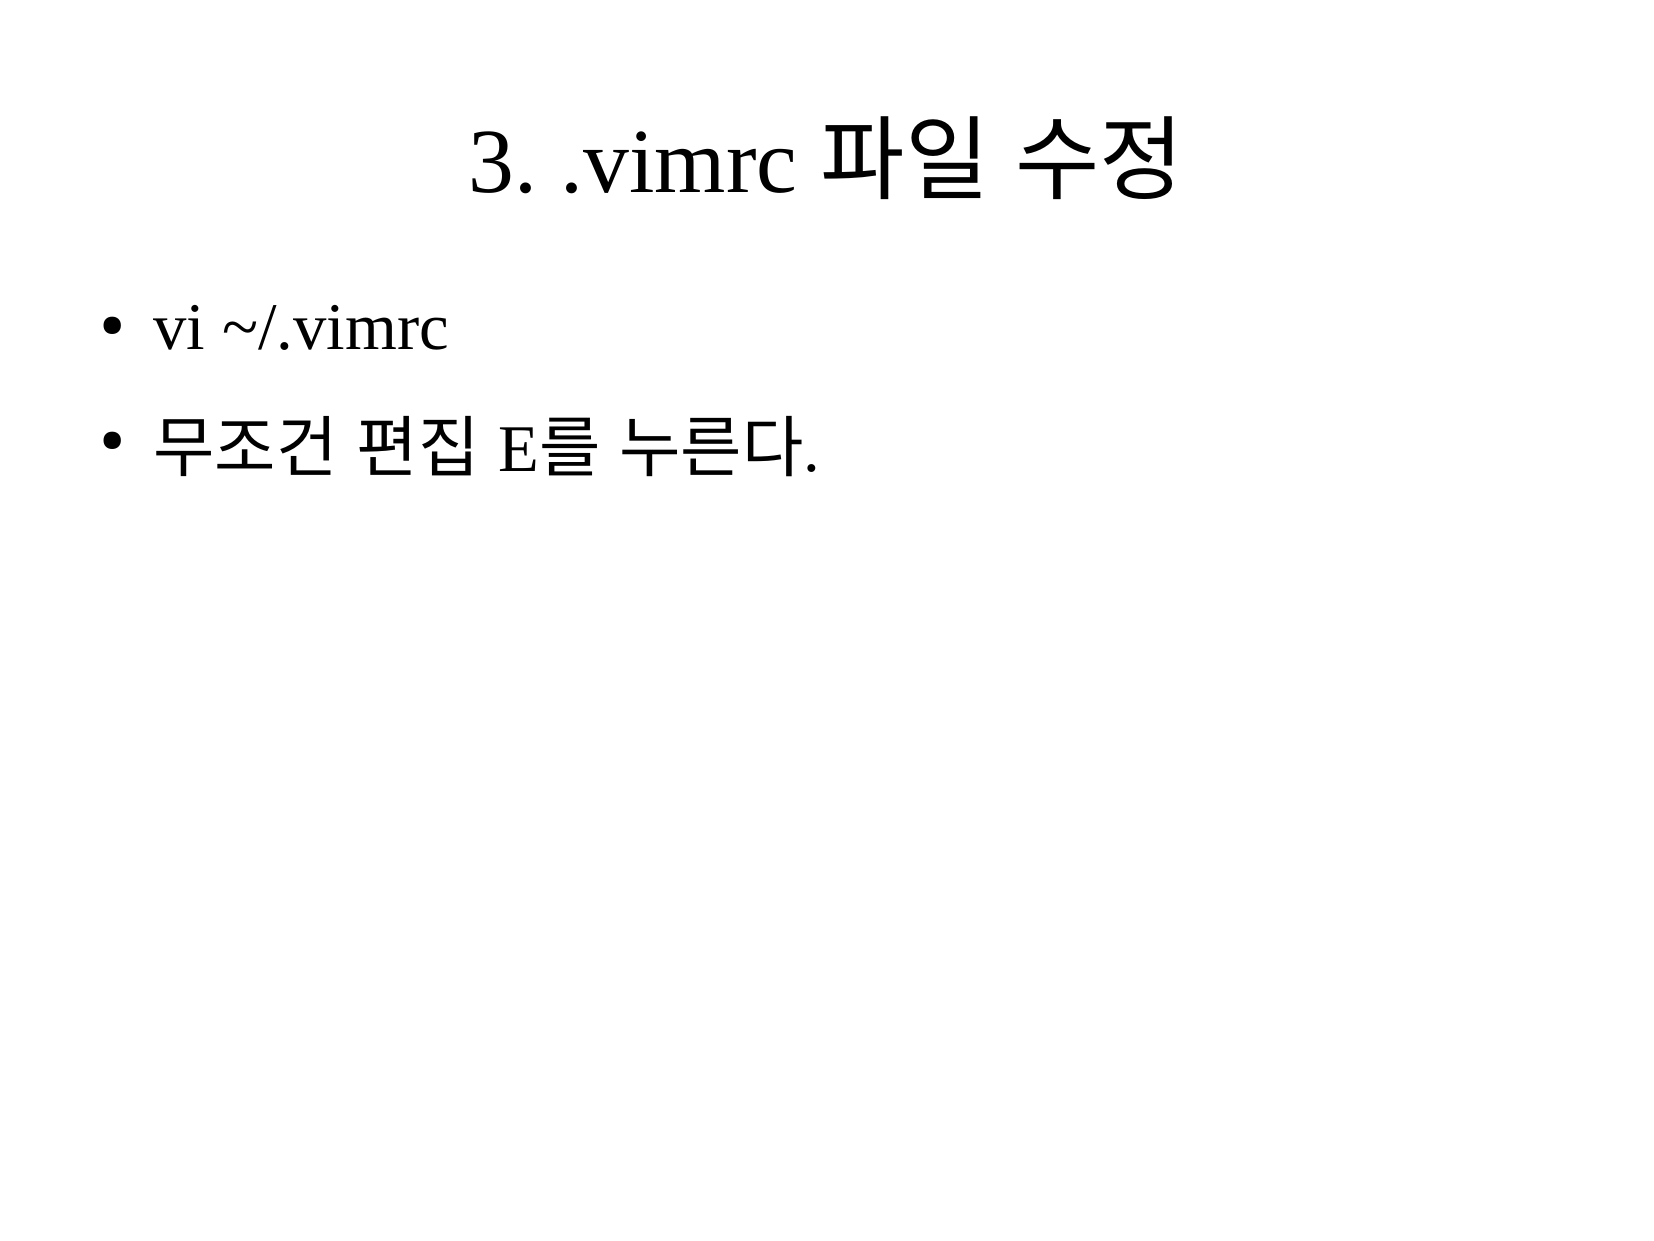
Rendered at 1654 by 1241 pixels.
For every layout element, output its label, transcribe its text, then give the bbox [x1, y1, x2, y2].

list vi ~/.vimrc 무조건 편집 E를 누른다. [82, 290, 1571, 1010]
title 3. .vimrc 파일 수정 [82, 49, 1571, 257]
